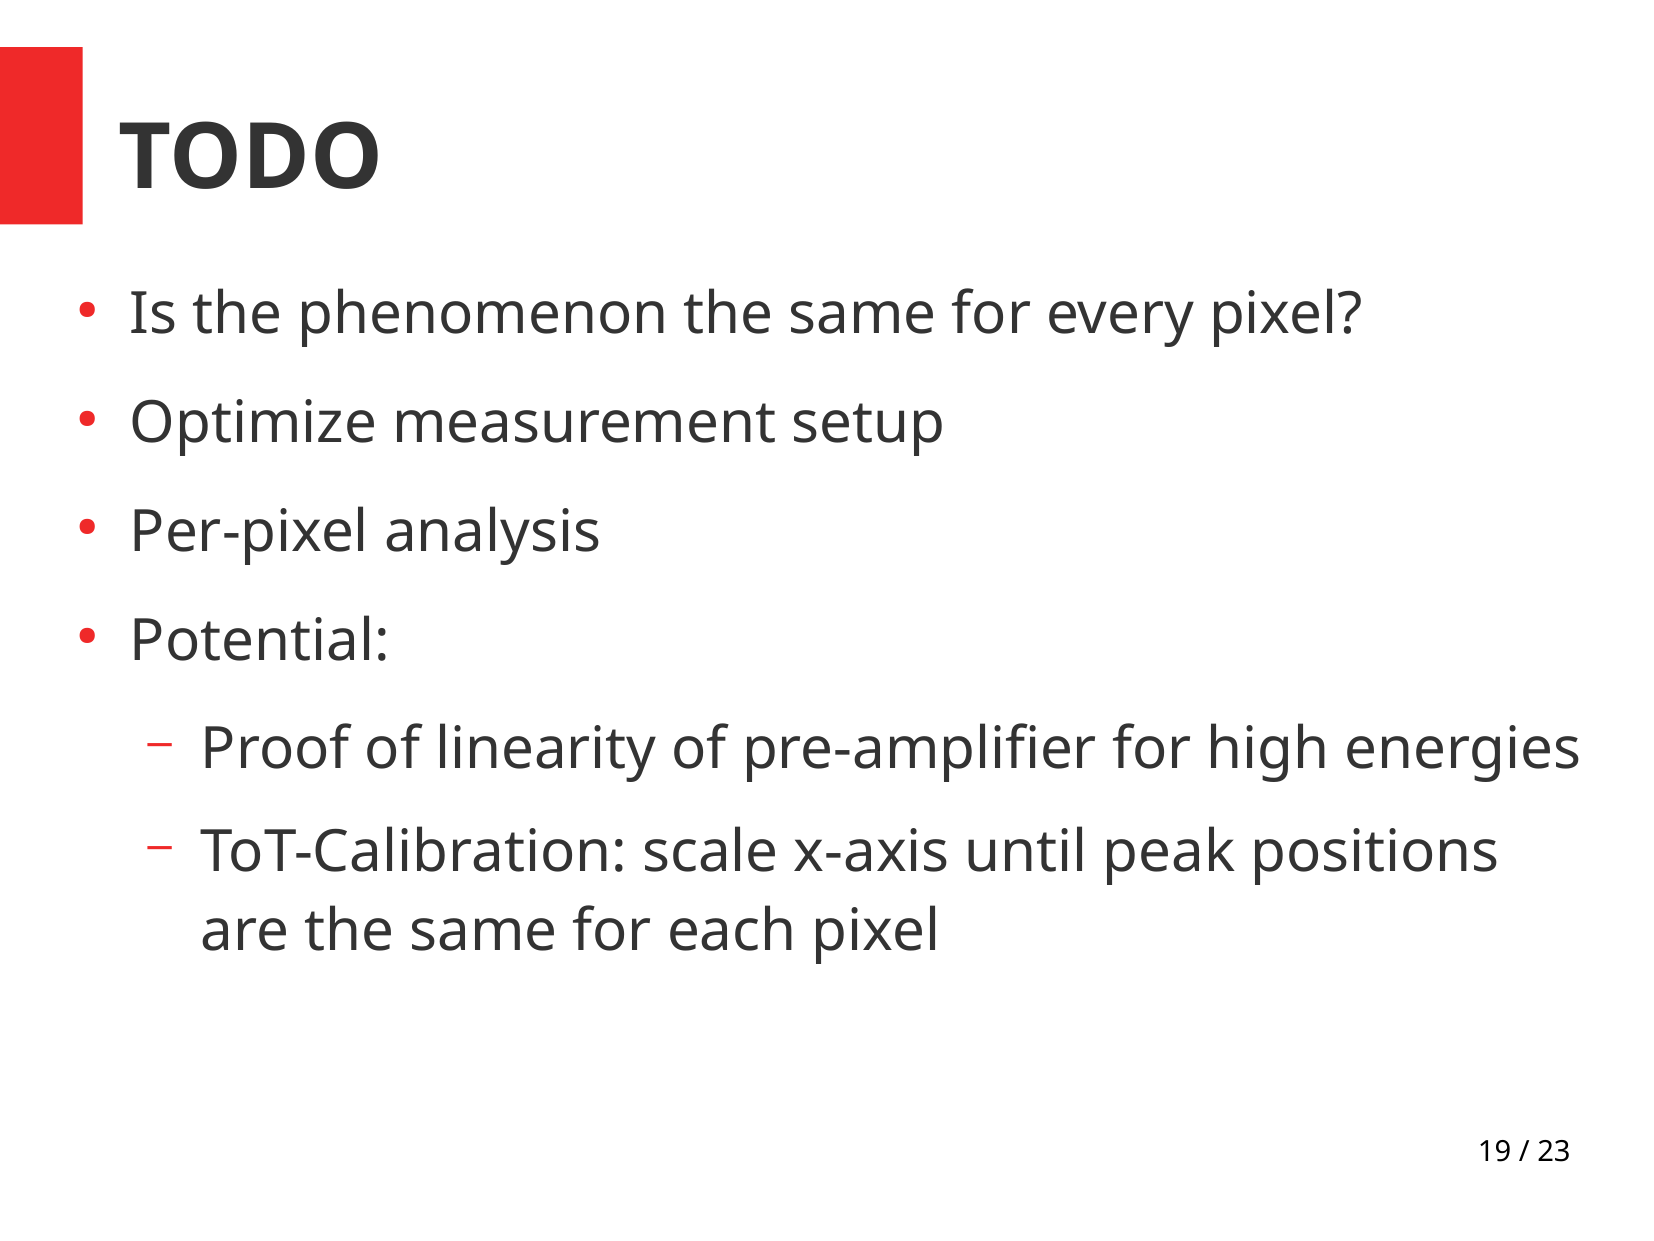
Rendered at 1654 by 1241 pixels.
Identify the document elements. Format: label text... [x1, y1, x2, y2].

list Is the phenomenon the same for every pixel? Optimize measurement setup Per-pixel analysis Potential: Proof of linearity of pre-amplifier for high energies ToT-Calibration: scale x-axis until peak positions are the same for each pixel [59, 271, 1595, 1128]
title TODO [118, 49, 1571, 257]
